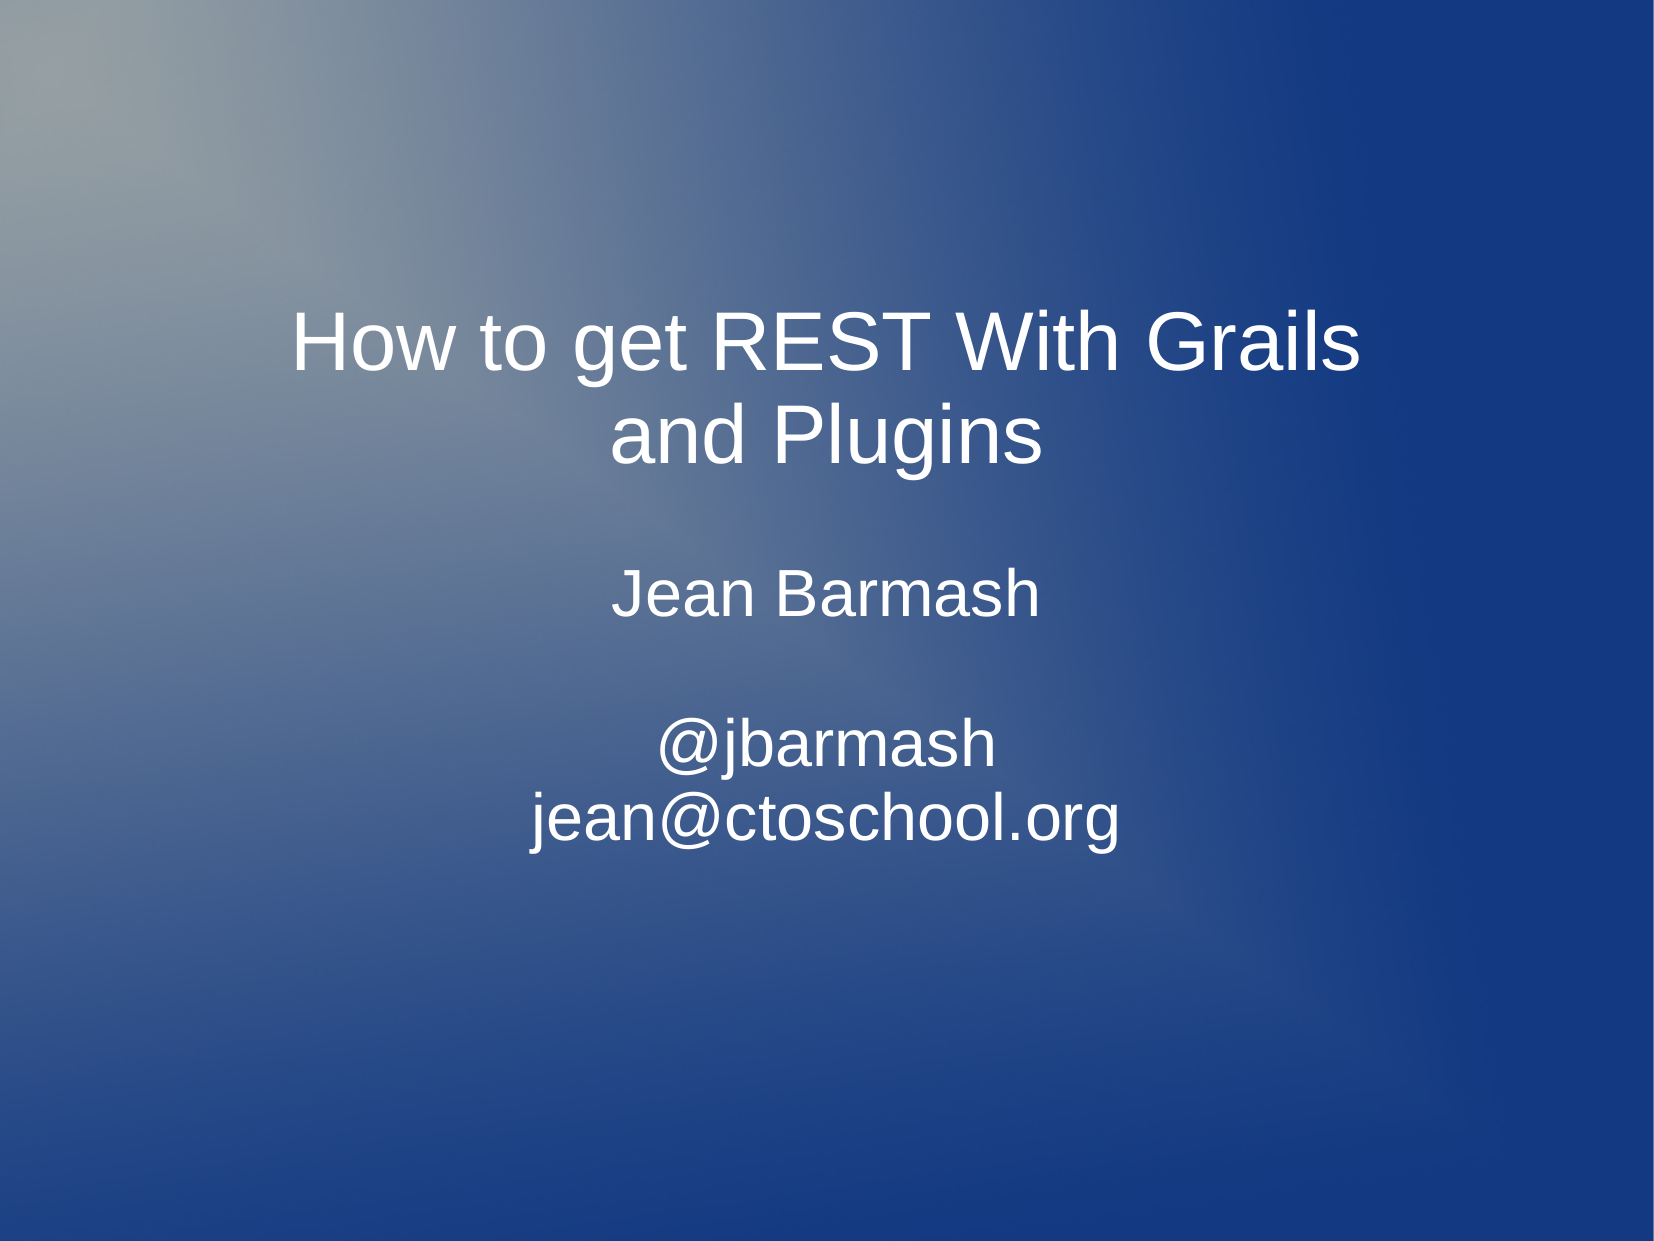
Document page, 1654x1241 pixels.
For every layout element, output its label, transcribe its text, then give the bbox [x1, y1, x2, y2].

picture [0, 0, 1654, 1241]
subtitle How to get REST With Grails and Plugins Jean Barmash @jbarmash jean@ctoschool.org [82, 290, 1571, 1010]
